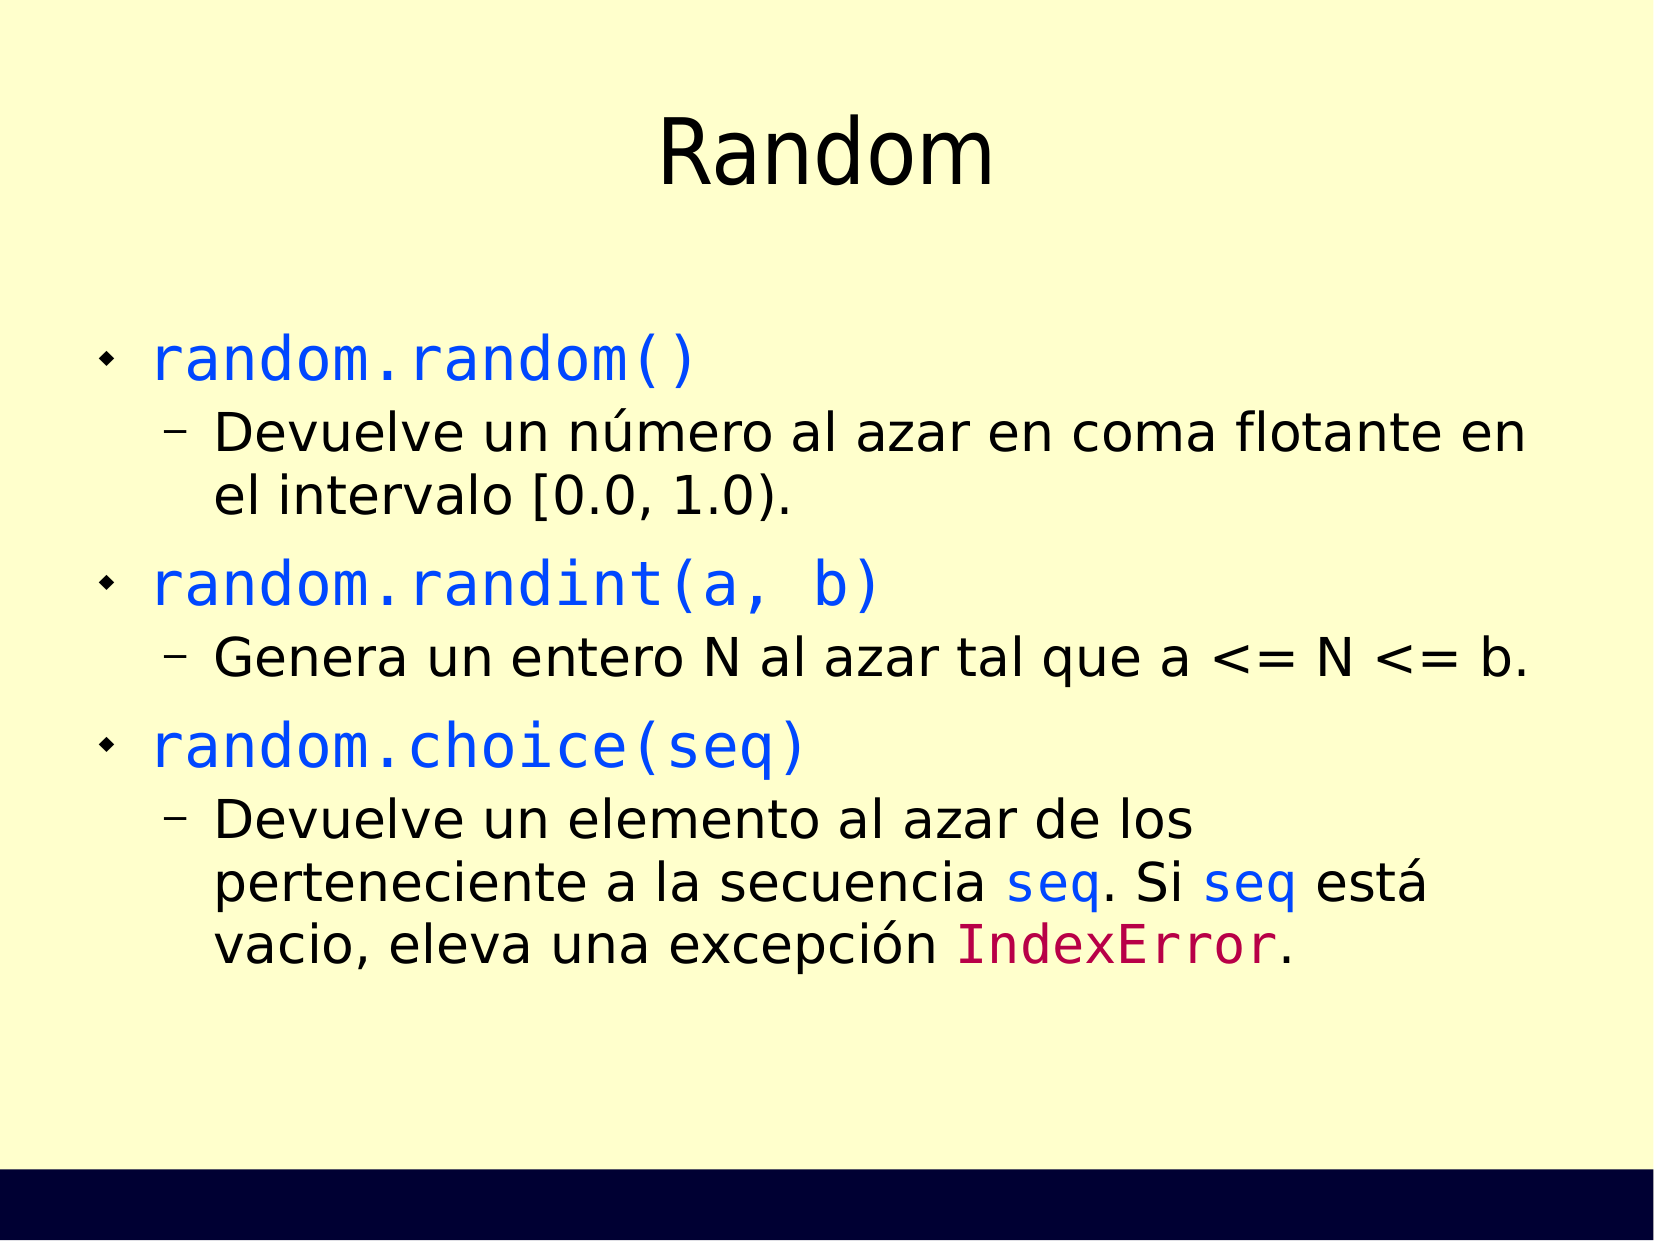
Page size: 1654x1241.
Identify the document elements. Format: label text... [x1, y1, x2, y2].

title Random [82, 49, 1571, 257]
list random.random() Devuelve un número al azar en coma flotante en el intervalo [0.0, 1.0). random.randint(a, b) Genera un entero N al azar tal que a <= N <= b. random.choice(seq) Devuelve un elemento al azar de los perteneciente a la secuencia seq. Si seq está vacio, eleva una excepción IndexError. [82, 290, 1538, 1010]
